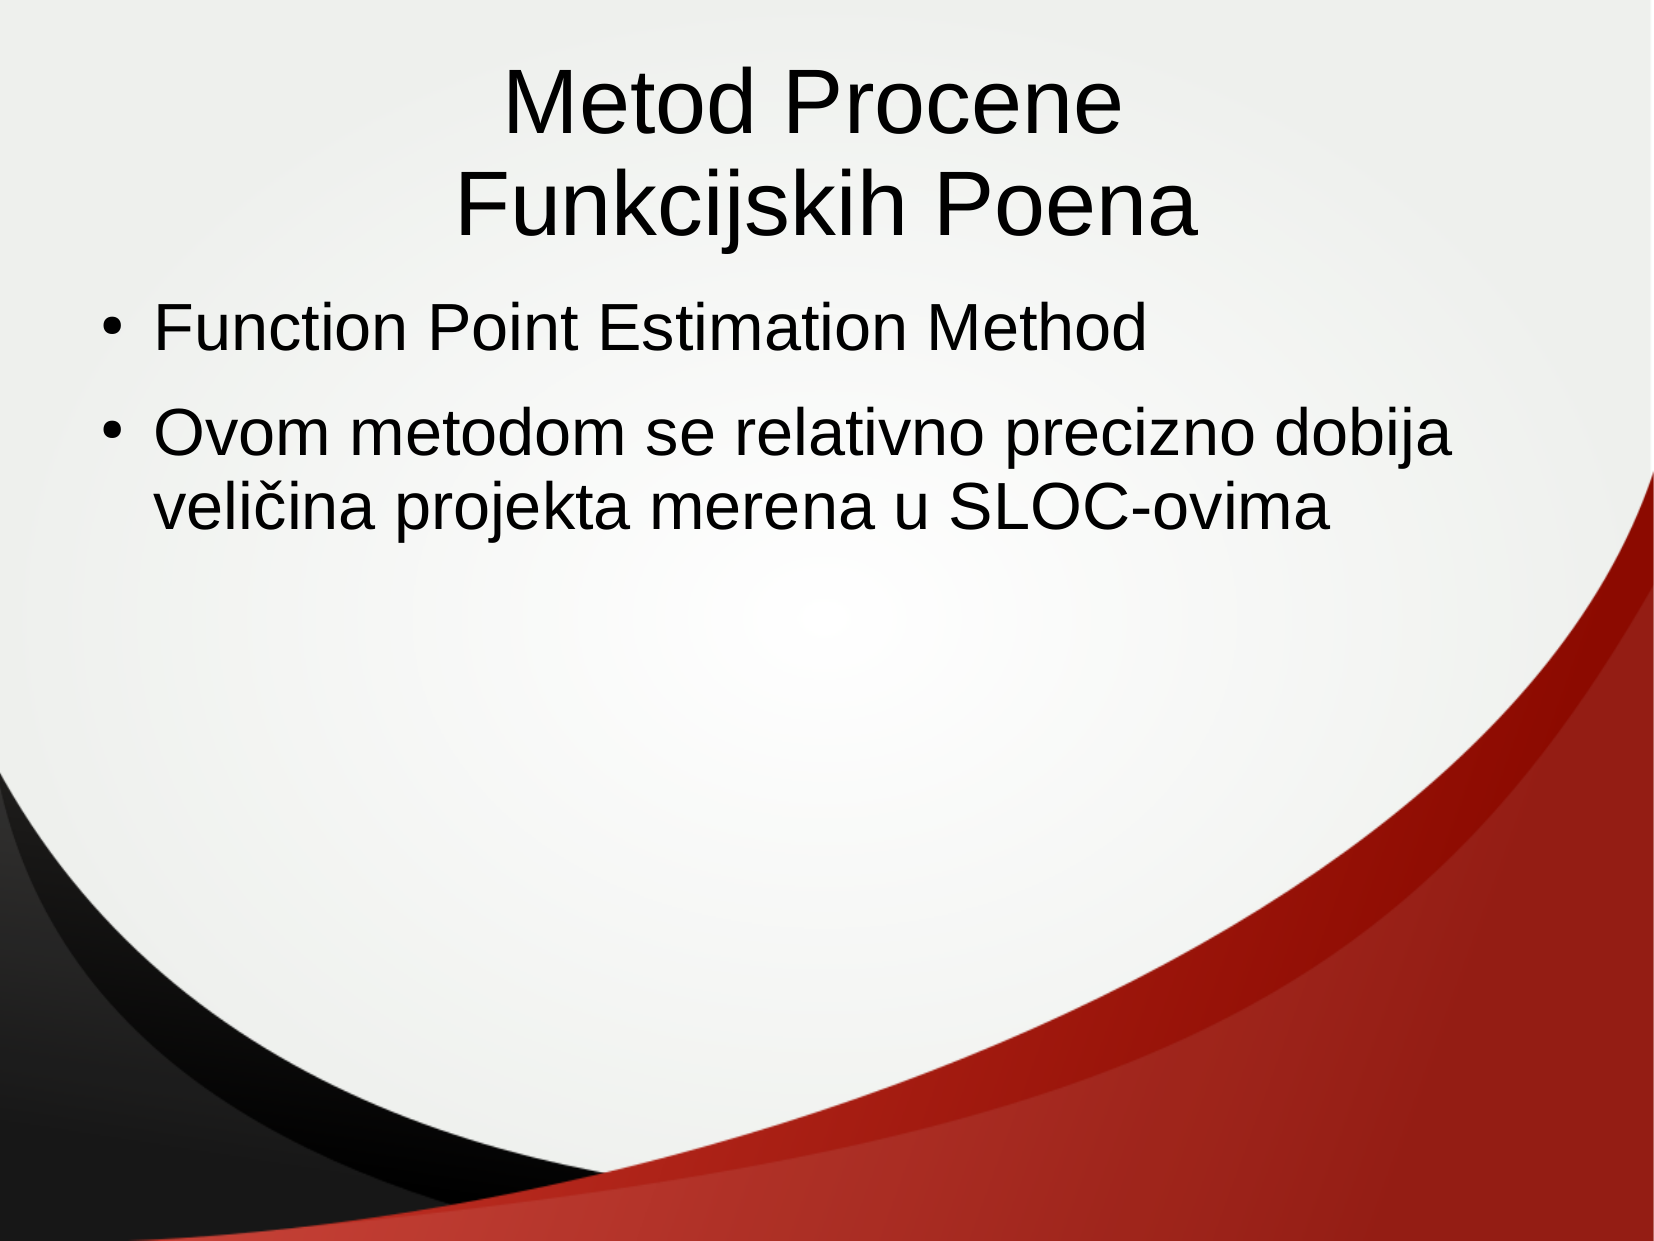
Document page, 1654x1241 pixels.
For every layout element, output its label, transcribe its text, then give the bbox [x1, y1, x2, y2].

picture [0, 0, 1654, 1241]
title Metod Procene Funkcijskih Poena [82, 49, 1571, 257]
list Function Point Estimation Method Ovom metodom se relativno precizno dobija veličina projekta merena u SLOC-ovima [82, 290, 1571, 1010]
